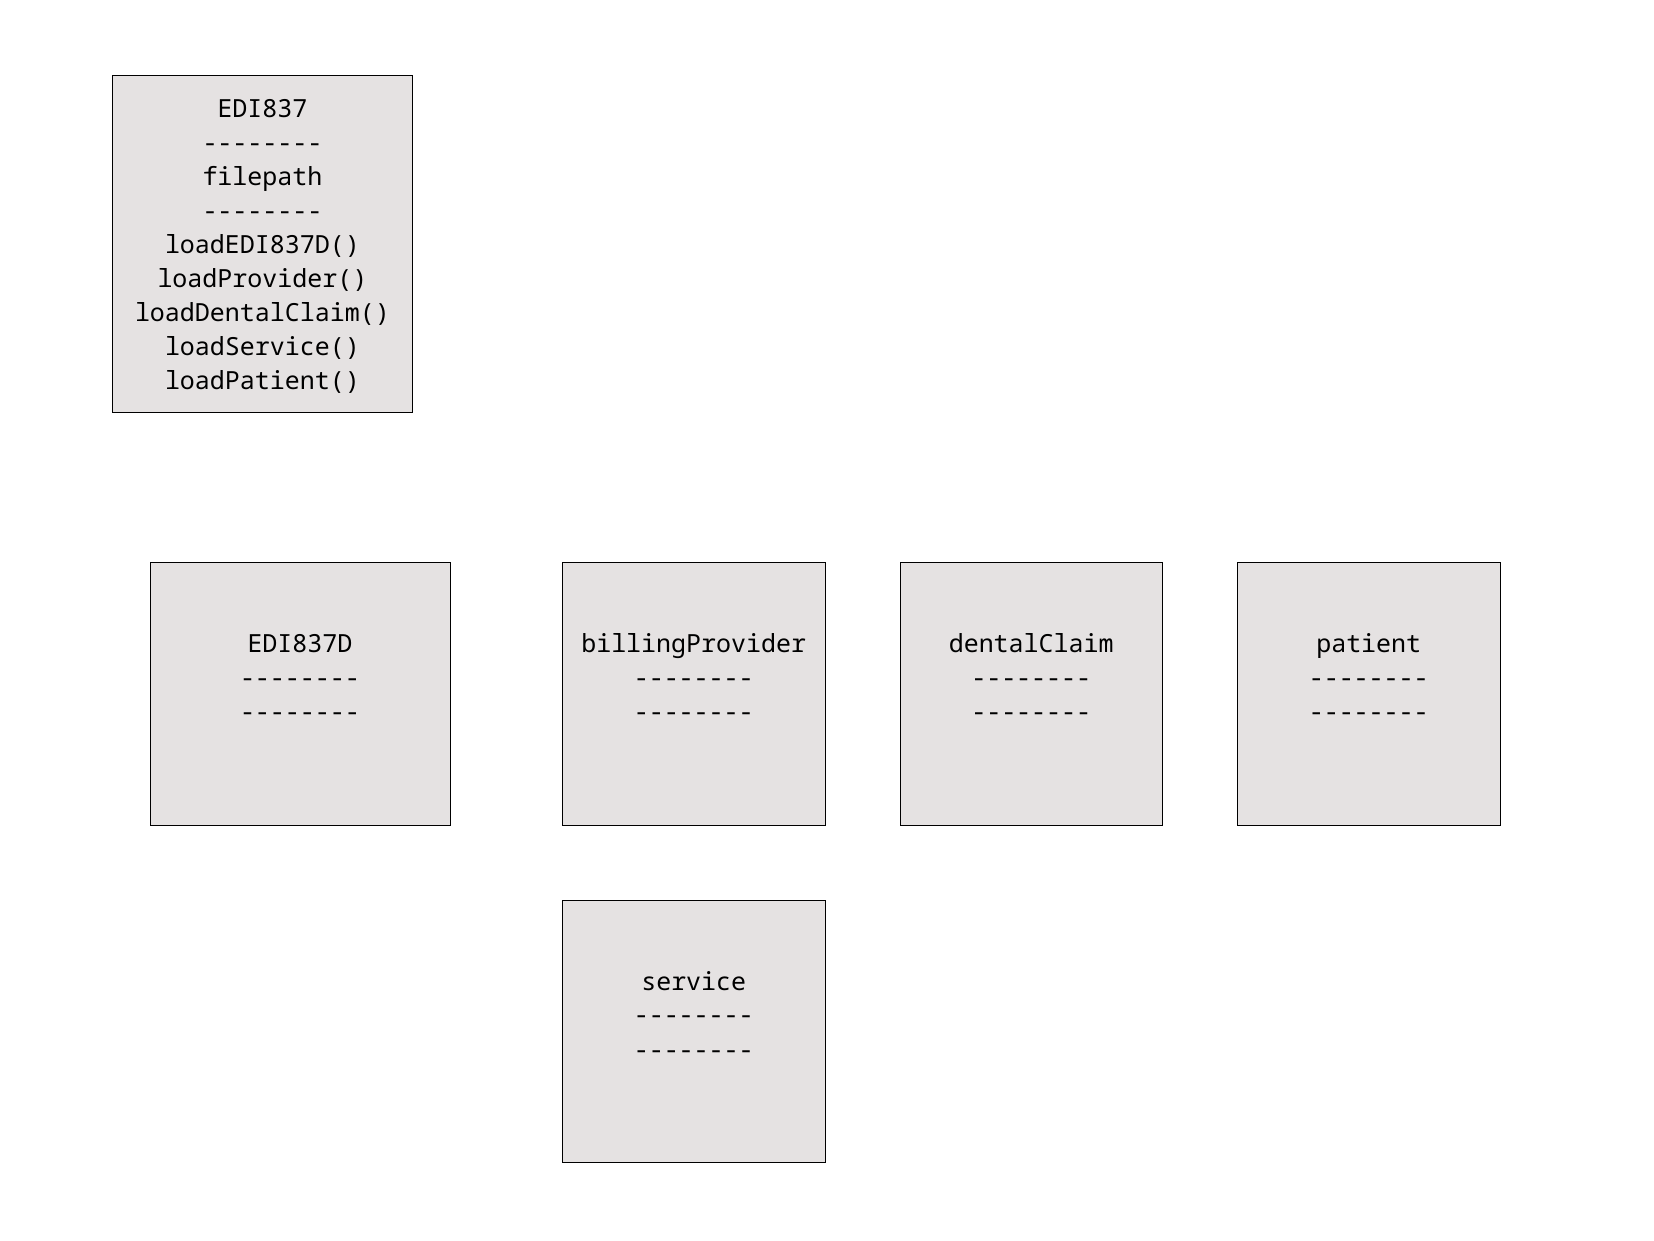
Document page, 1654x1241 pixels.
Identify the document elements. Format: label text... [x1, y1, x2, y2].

text_box patient -------- -------- [1237, 562, 1501, 826]
text_box EDI837 -------- filepath -------- loadEDI837D() loadProvider() loadDentalClaim() loadService() loadPatient() [112, 75, 413, 413]
text_box billingProvider -------- -------- [562, 562, 826, 826]
text_box service -------- -------- [562, 900, 826, 1163]
text_box EDI837D -------- -------- [150, 562, 451, 826]
text_box dentalClaim -------- -------- [900, 562, 1163, 826]
